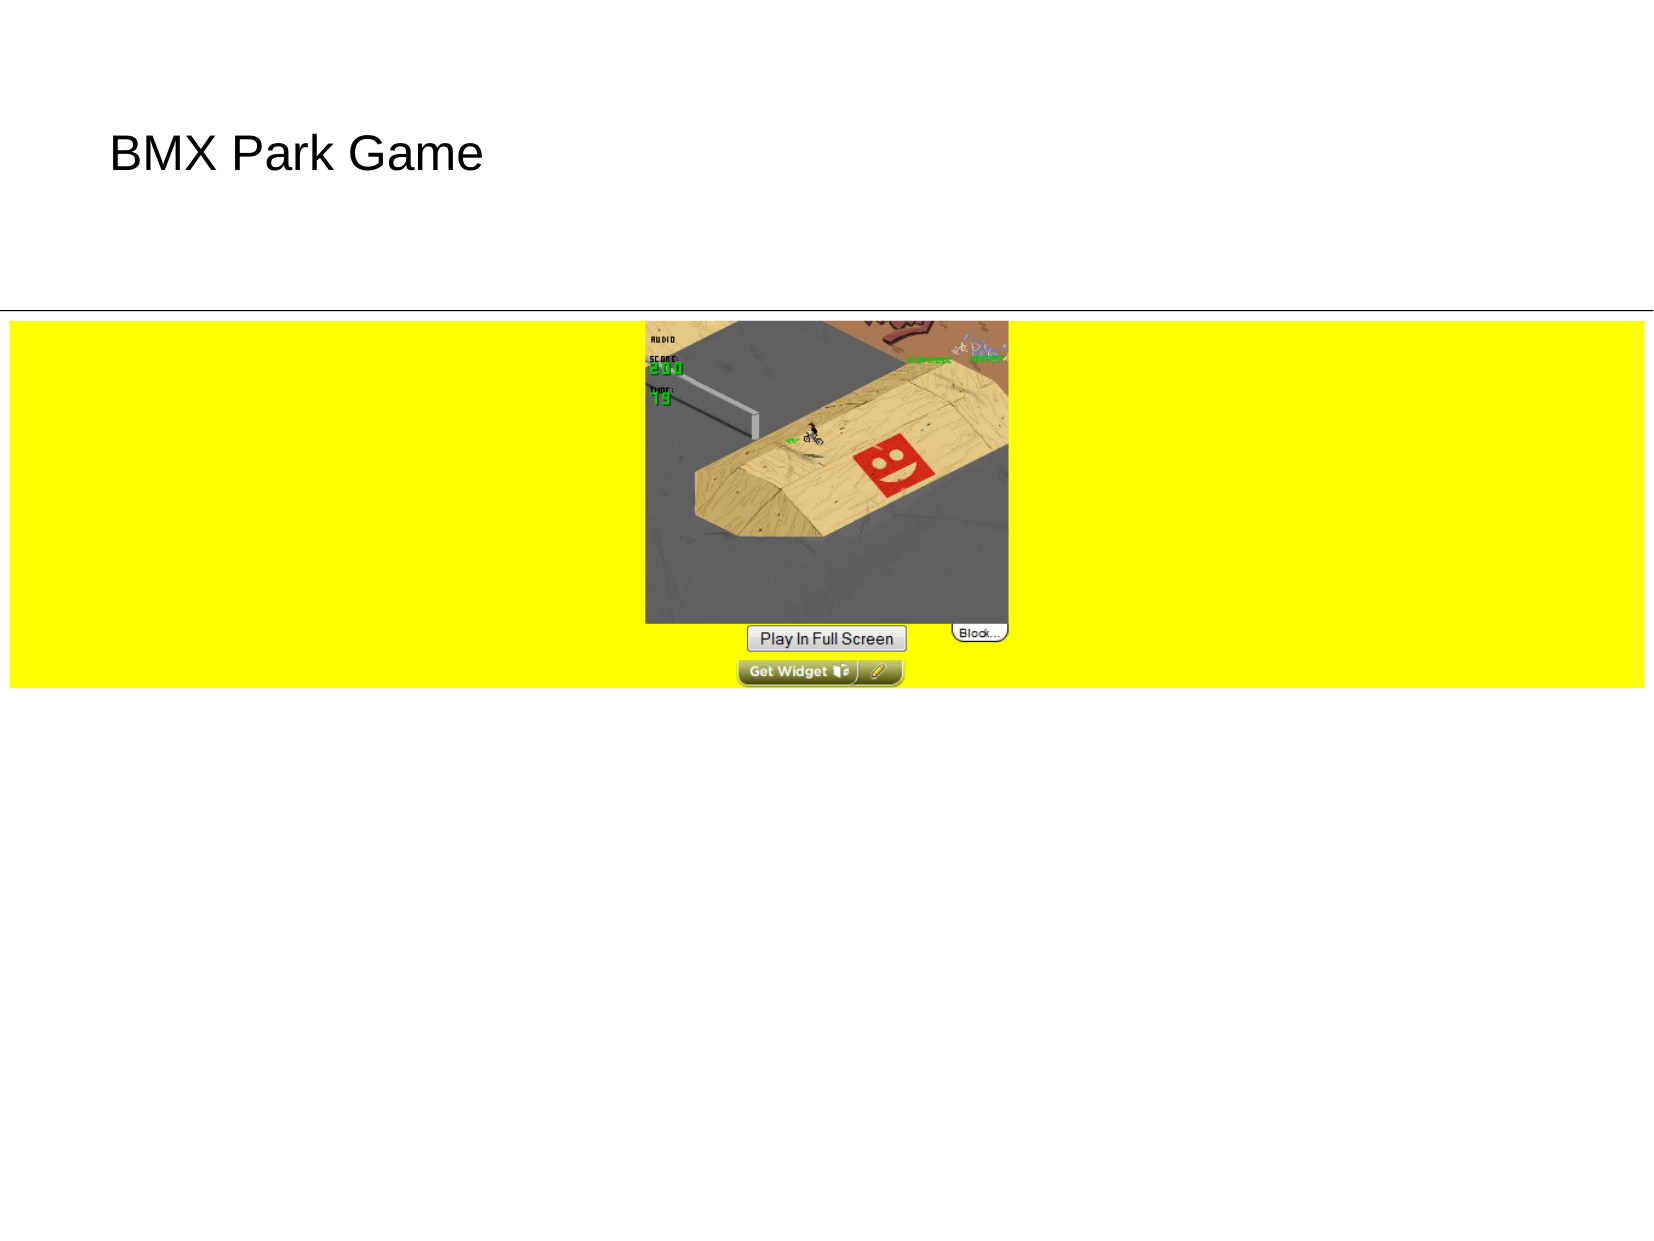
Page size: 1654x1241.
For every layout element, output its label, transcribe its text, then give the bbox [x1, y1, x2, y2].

picture [0, 310, 1654, 1241]
text_box BMX Park Game [94, 118, 1170, 189]
